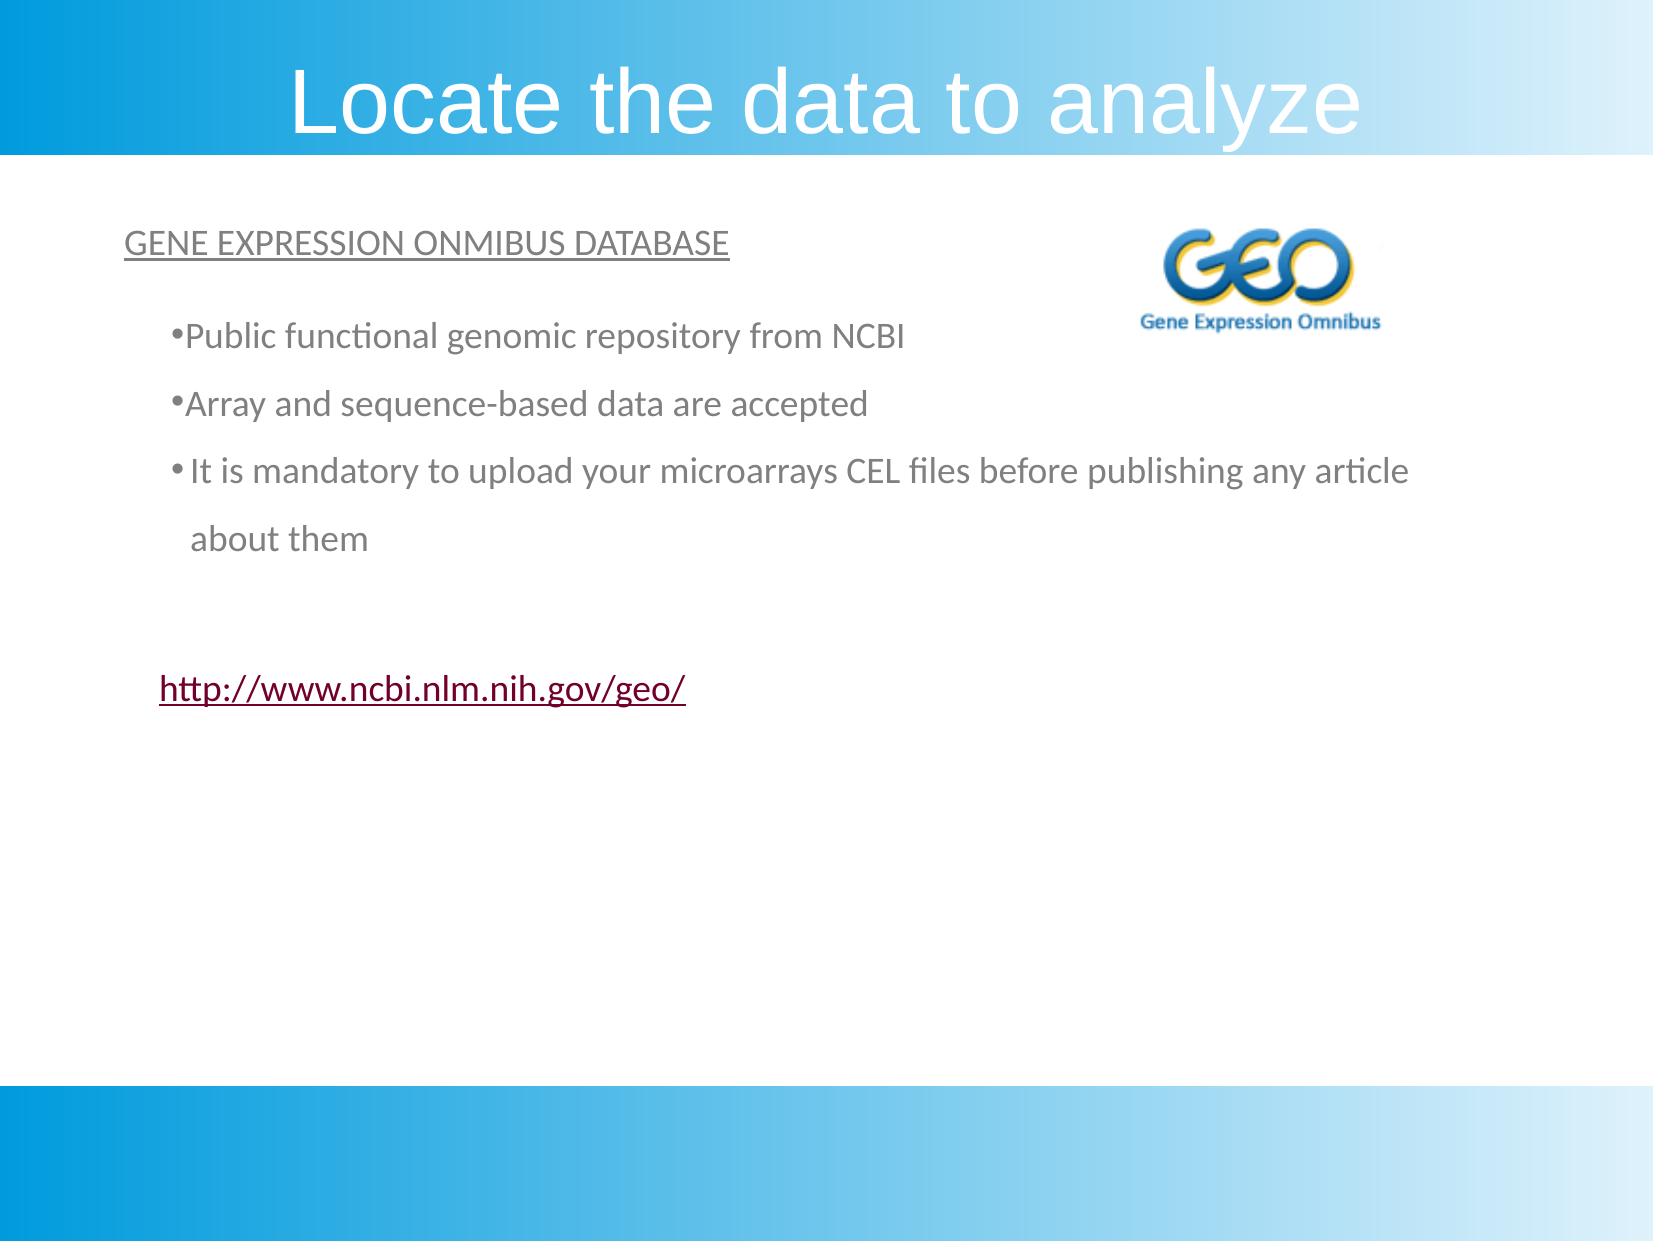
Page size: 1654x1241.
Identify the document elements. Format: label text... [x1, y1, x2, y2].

text_box http://www.ncbi.nlm.nih.gov/geo/ [144, 656, 1575, 762]
text_box GENE EXPRESSION ONMIBUS DATABASE [109, 210, 825, 271]
text_box Public functional genomic repository from NCBI Array and sequence-based data are accepted It is mandatory to upload your microarrays CEL files before publishing any article about them [156, 281, 1458, 566]
title Locate the data to analyze [82, 49, 1571, 155]
picture [1117, 199, 1399, 372]
